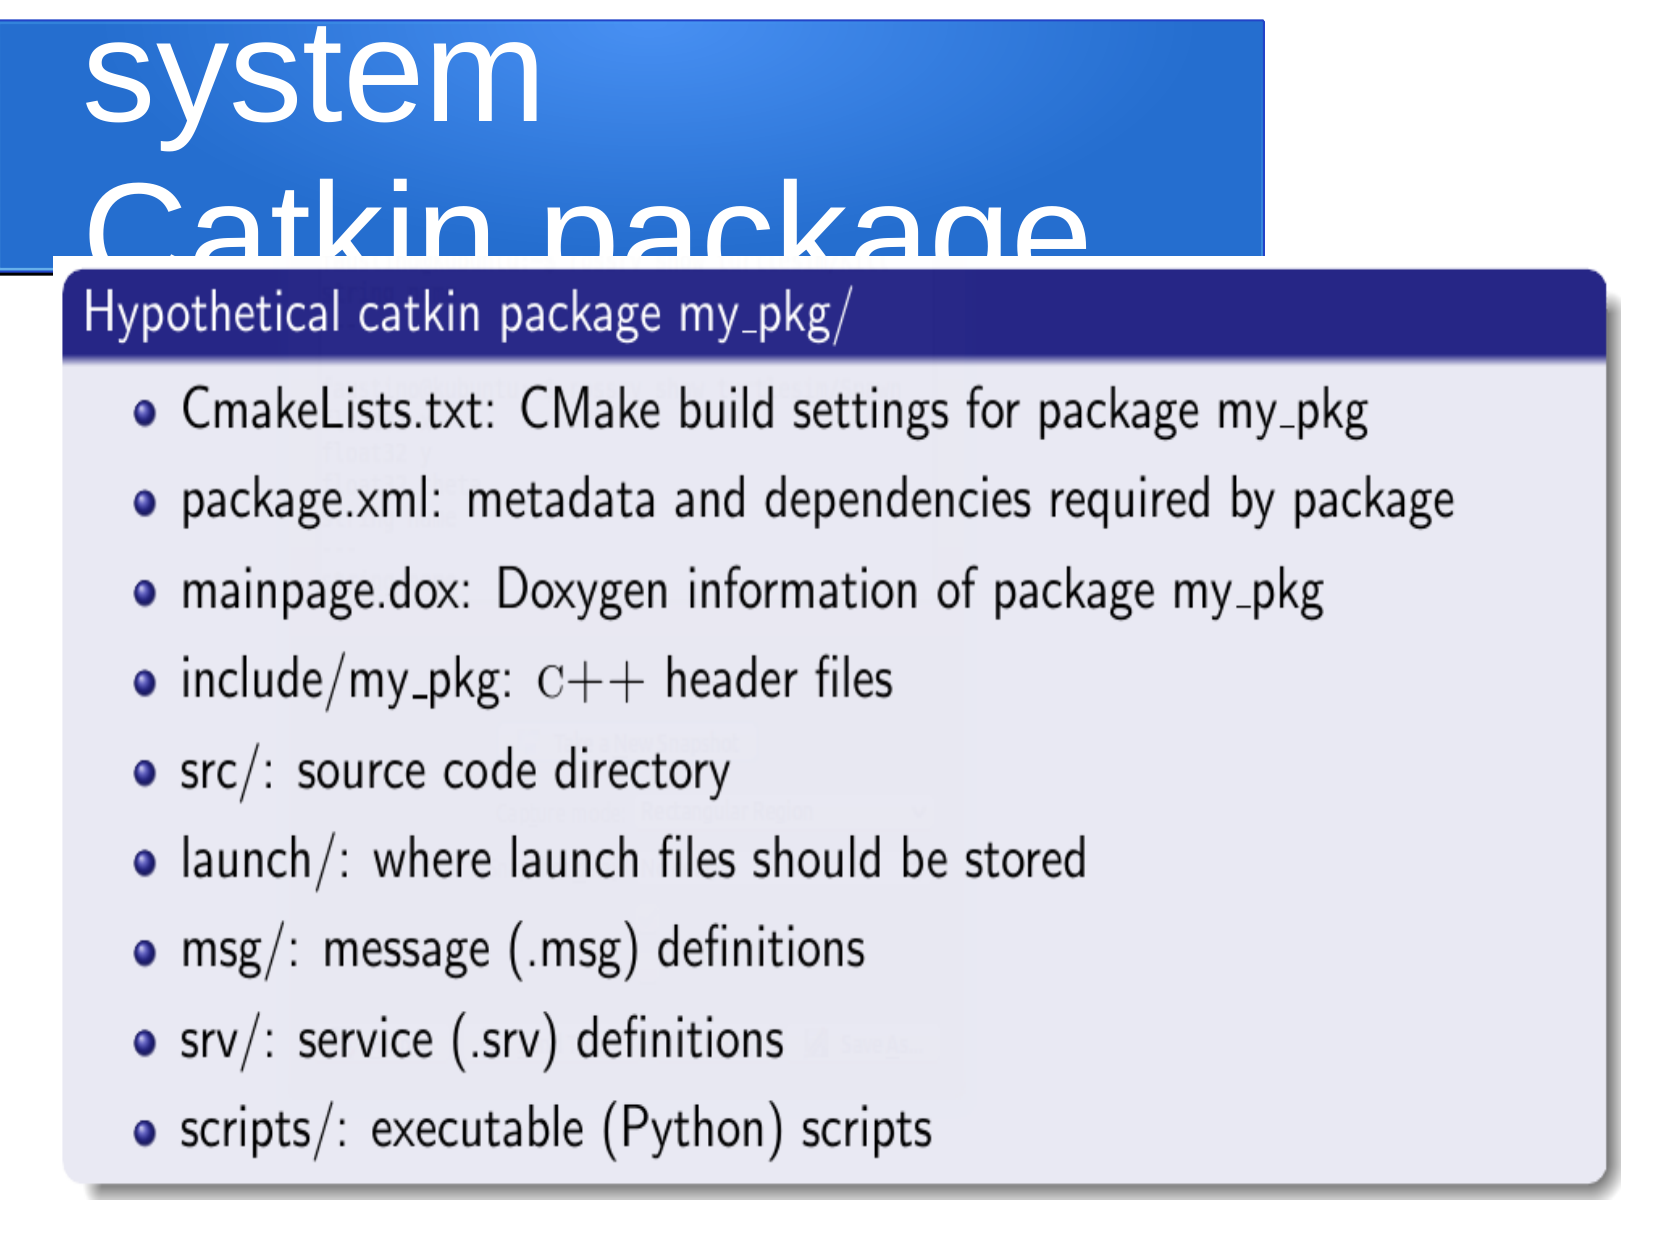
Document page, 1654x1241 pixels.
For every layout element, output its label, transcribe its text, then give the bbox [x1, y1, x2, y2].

title Recall: ROS file system Catkin package structure [82, 0, 1250, 256]
picture [53, 256, 1621, 1201]
